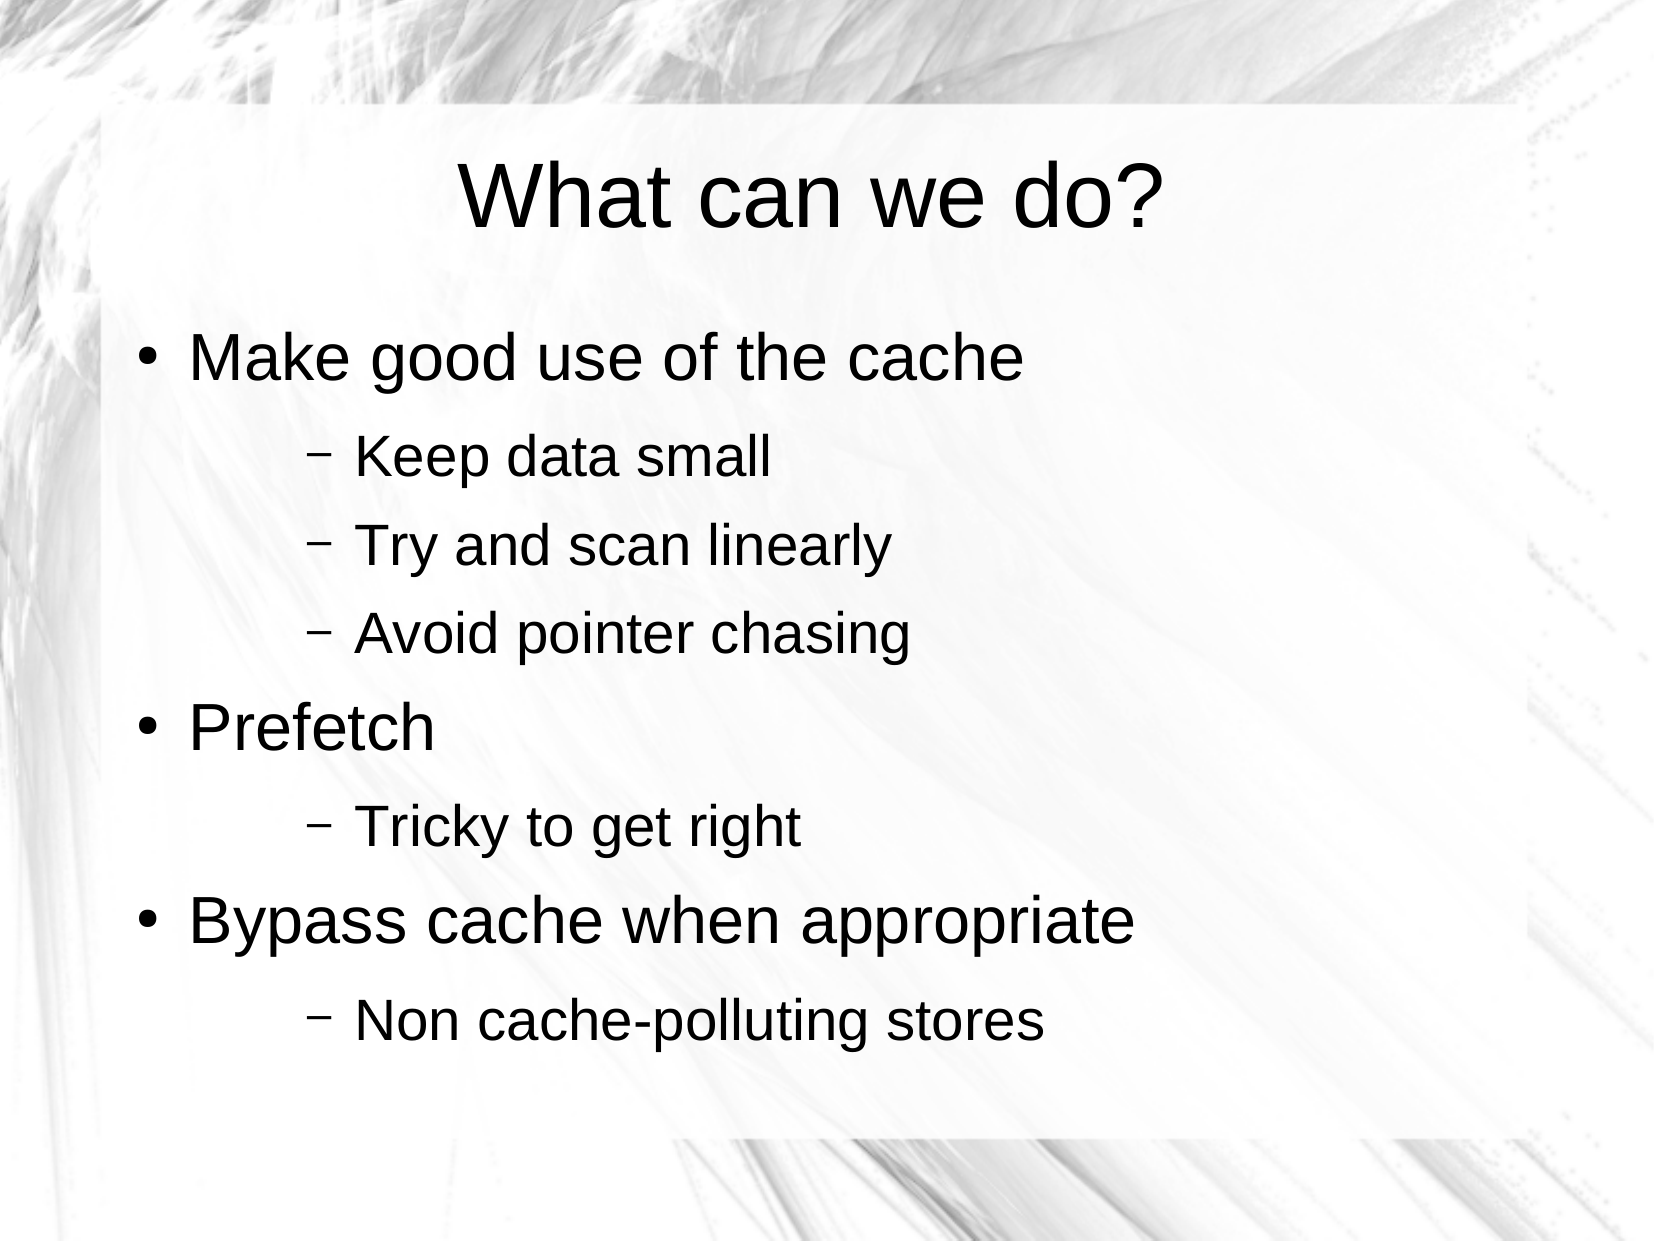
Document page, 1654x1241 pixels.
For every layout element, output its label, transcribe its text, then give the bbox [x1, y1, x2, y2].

title What can we do? [118, 112, 1506, 281]
list Make good use of the cache Keep data small Try and scan linearly Avoid pointer chasing Prefetch Tricky to get right Bypass cache when appropriate Non cache-polluting stores [118, 319, 1571, 1053]
picture [0, 0, 1654, 1241]
